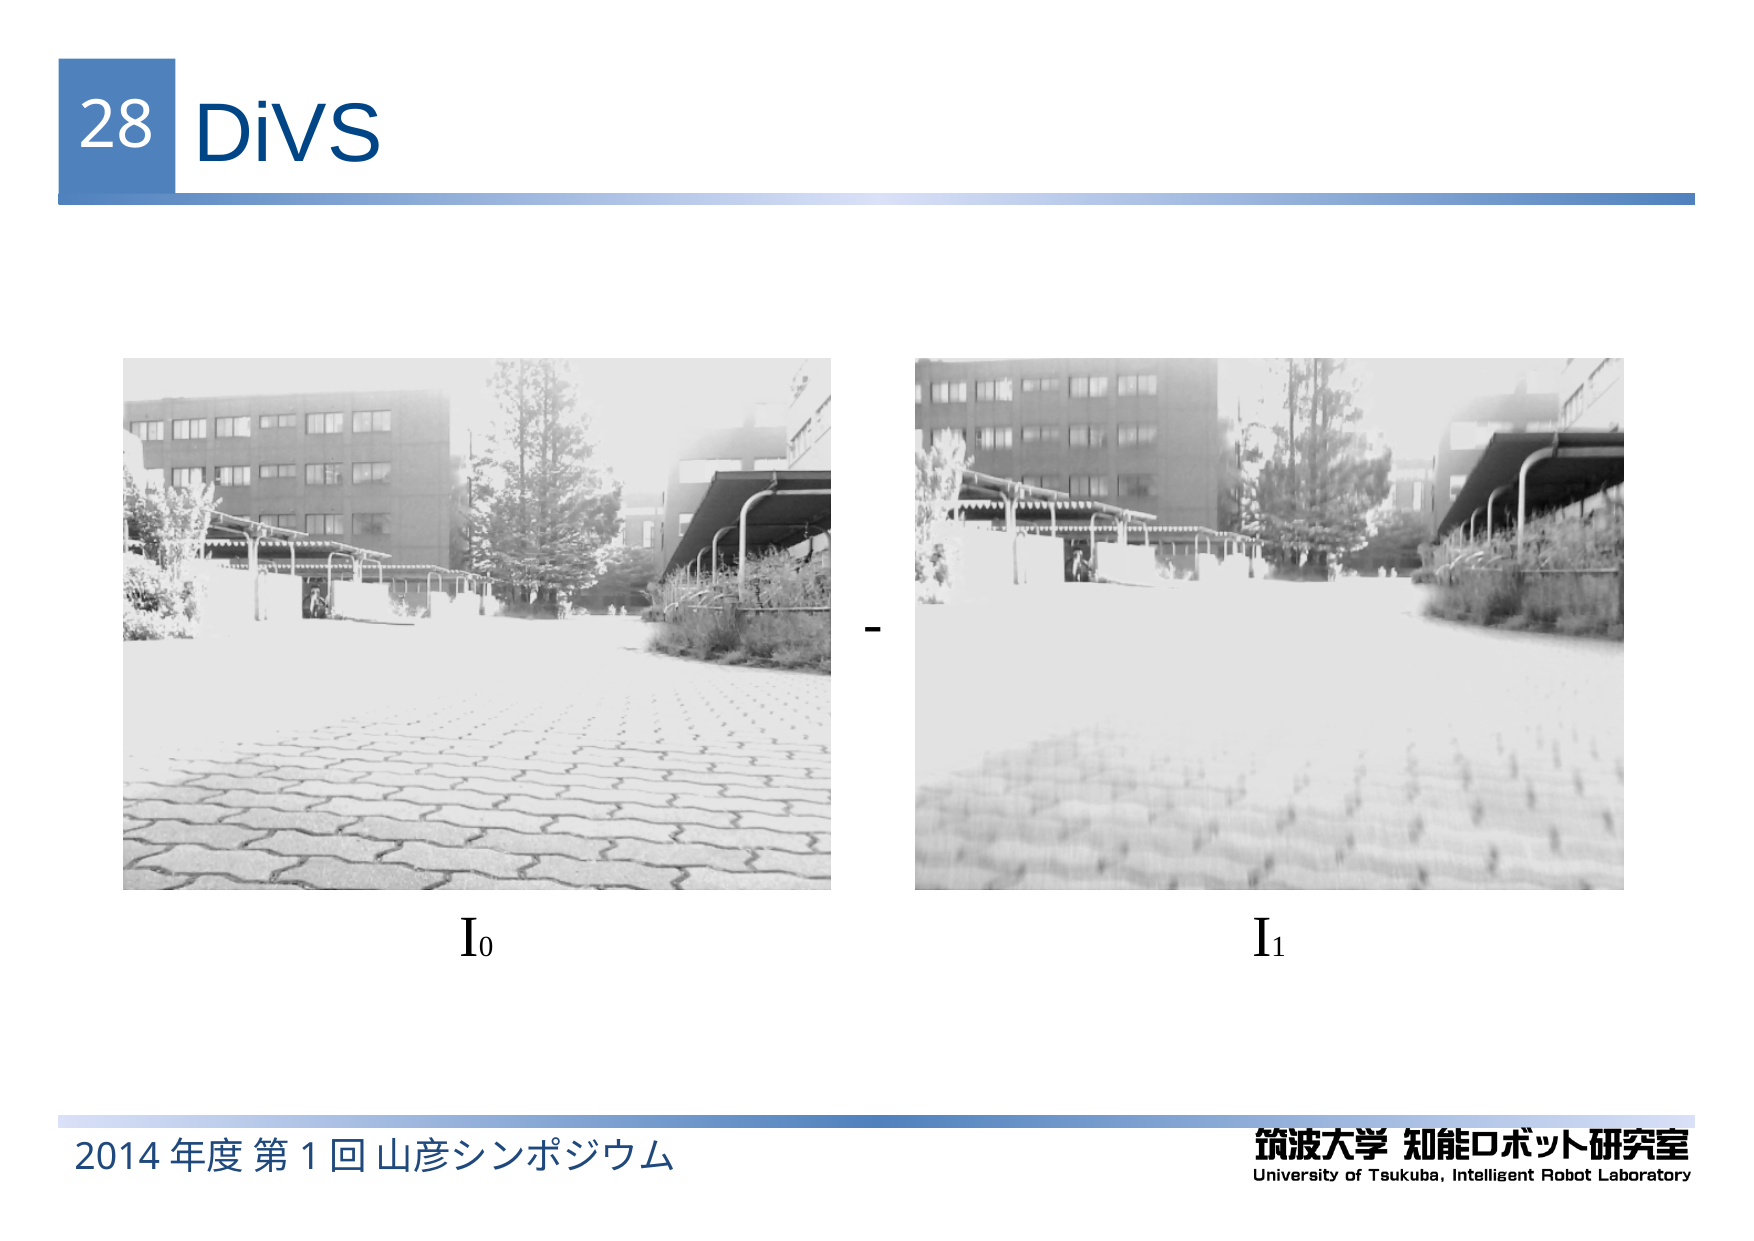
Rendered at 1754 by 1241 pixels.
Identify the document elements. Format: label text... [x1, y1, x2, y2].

text_box I1 [1237, 897, 1302, 977]
text_box - [848, 584, 898, 664]
picture [1252, 1127, 1691, 1182]
text_box I0 [444, 897, 509, 977]
title DiVS [193, 61, 1651, 205]
picture [915, 358, 1624, 890]
picture [123, 358, 831, 890]
